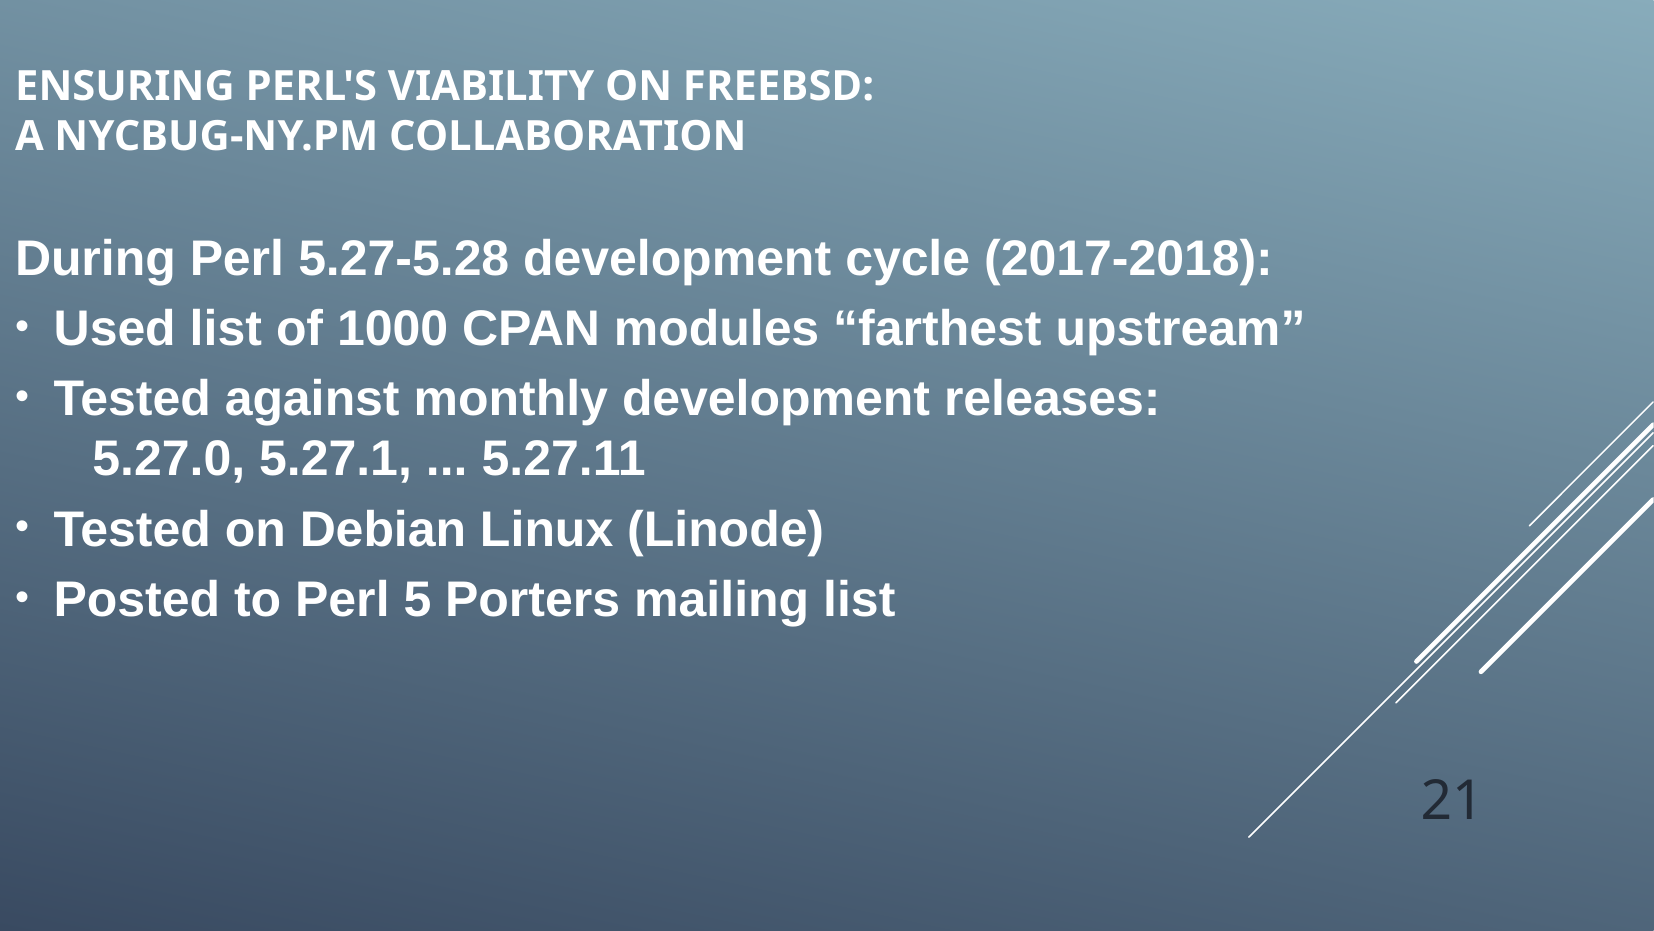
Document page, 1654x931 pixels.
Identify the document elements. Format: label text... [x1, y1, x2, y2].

title Ensuring Perl's Viability on FreeBSD: A NYCBUG-NY.PM Collaboration [0, 36, 1148, 180]
subtitle During Perl 5.27-5.28 development cycle (2017-2018): Used list of 1000 CPAN modules “farthest upstream” Tested against monthly development releases: 5.27.0, 5.27.1, ... 5.27.11 Tested on Debian Linux (Linode) Posted to Perl 5 Porters mailing list [0, 217, 1489, 871]
